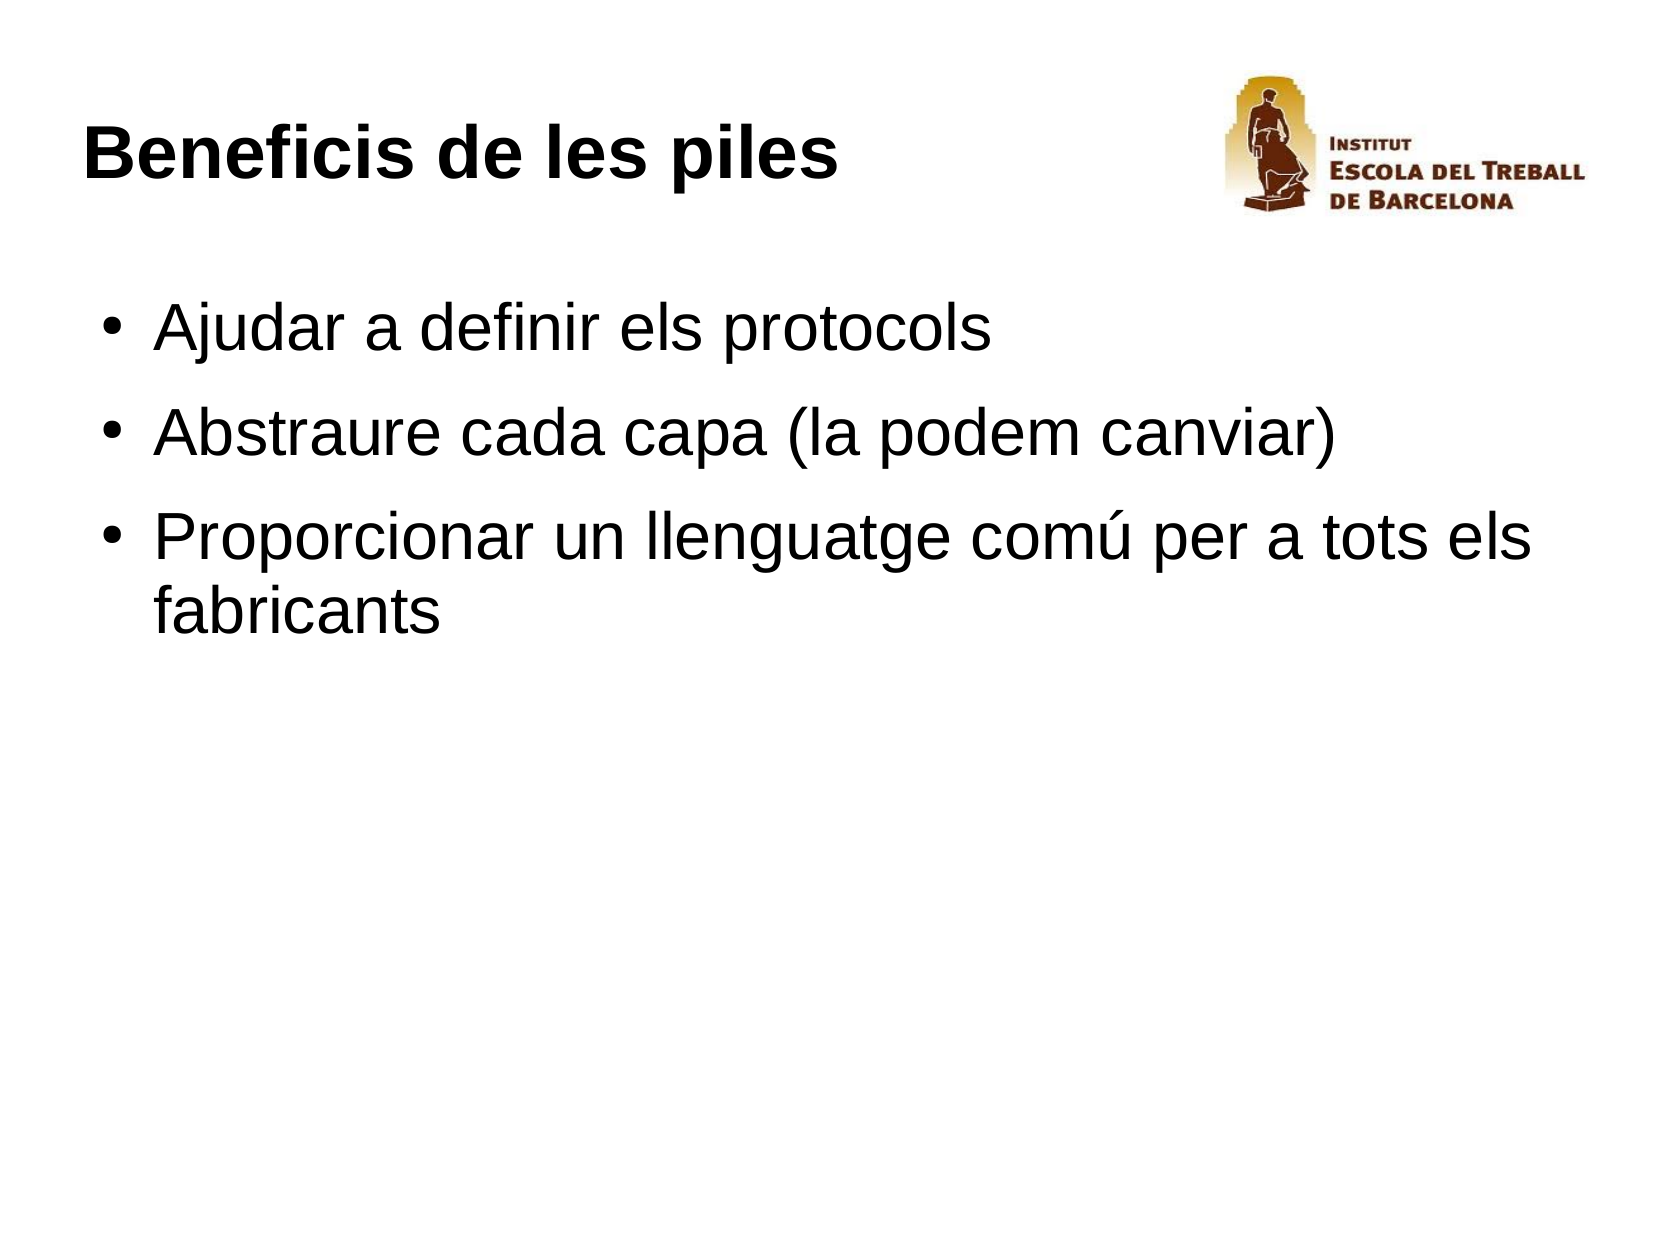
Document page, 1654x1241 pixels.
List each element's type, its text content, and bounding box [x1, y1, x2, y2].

list Ajudar a definir els protocols Abstraure cada capa (la podem canviar) Proporcionar un llenguatge comú per a tots els fabricants [82, 290, 1571, 1241]
title Beneficis de les piles [82, 49, 1571, 257]
picture [1204, 70, 1595, 223]
